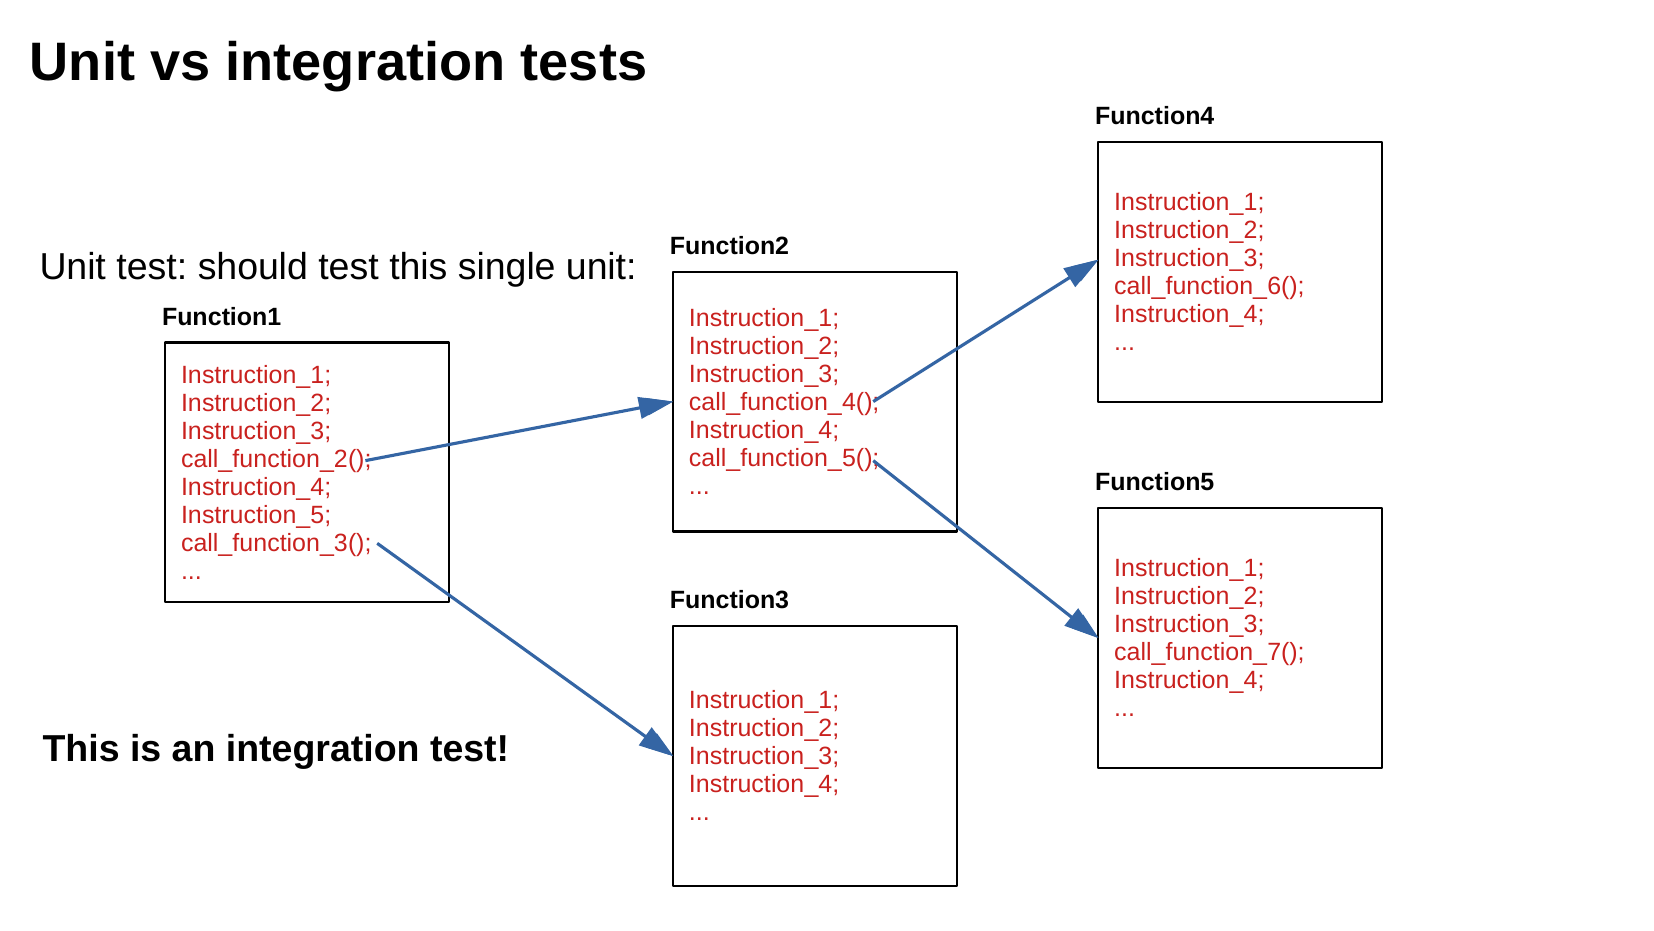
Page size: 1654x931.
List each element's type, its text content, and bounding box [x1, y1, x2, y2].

text_box Function1 [147, 296, 297, 339]
text_box Unit vs integration tests [15, 23, 663, 99]
text_box Function2 [655, 224, 805, 268]
text_box Unit test: should test this single unit: [24, 238, 653, 296]
text_box Instruction_1; Instruction_2; Instruction_3; call_function_4(); Instruction_4; call_function_5(); ... [673, 271, 957, 532]
text_box Instruction_1; Instruction_2; Instruction_3; call_function_6(); Instruction_4; ... [1098, 141, 1382, 402]
text_box This is an integration test! [27, 720, 525, 778]
text_box Function4 [1080, 94, 1230, 138]
text_box Instruction_1; Instruction_2; Instruction_3; call_function_2(); Instruction_4; Instruction_5; call_function_3(); ... [165, 342, 449, 603]
text_box Instruction_1; Instruction_2; Instruction_3; call_function_7(); Instruction_4; ... [1098, 507, 1382, 768]
text_box Function5 [1080, 460, 1230, 504]
text_box Instruction_1; Instruction_2; Instruction_3; Instruction_4; ... [673, 625, 957, 886]
text_box Function3 [655, 578, 805, 622]
